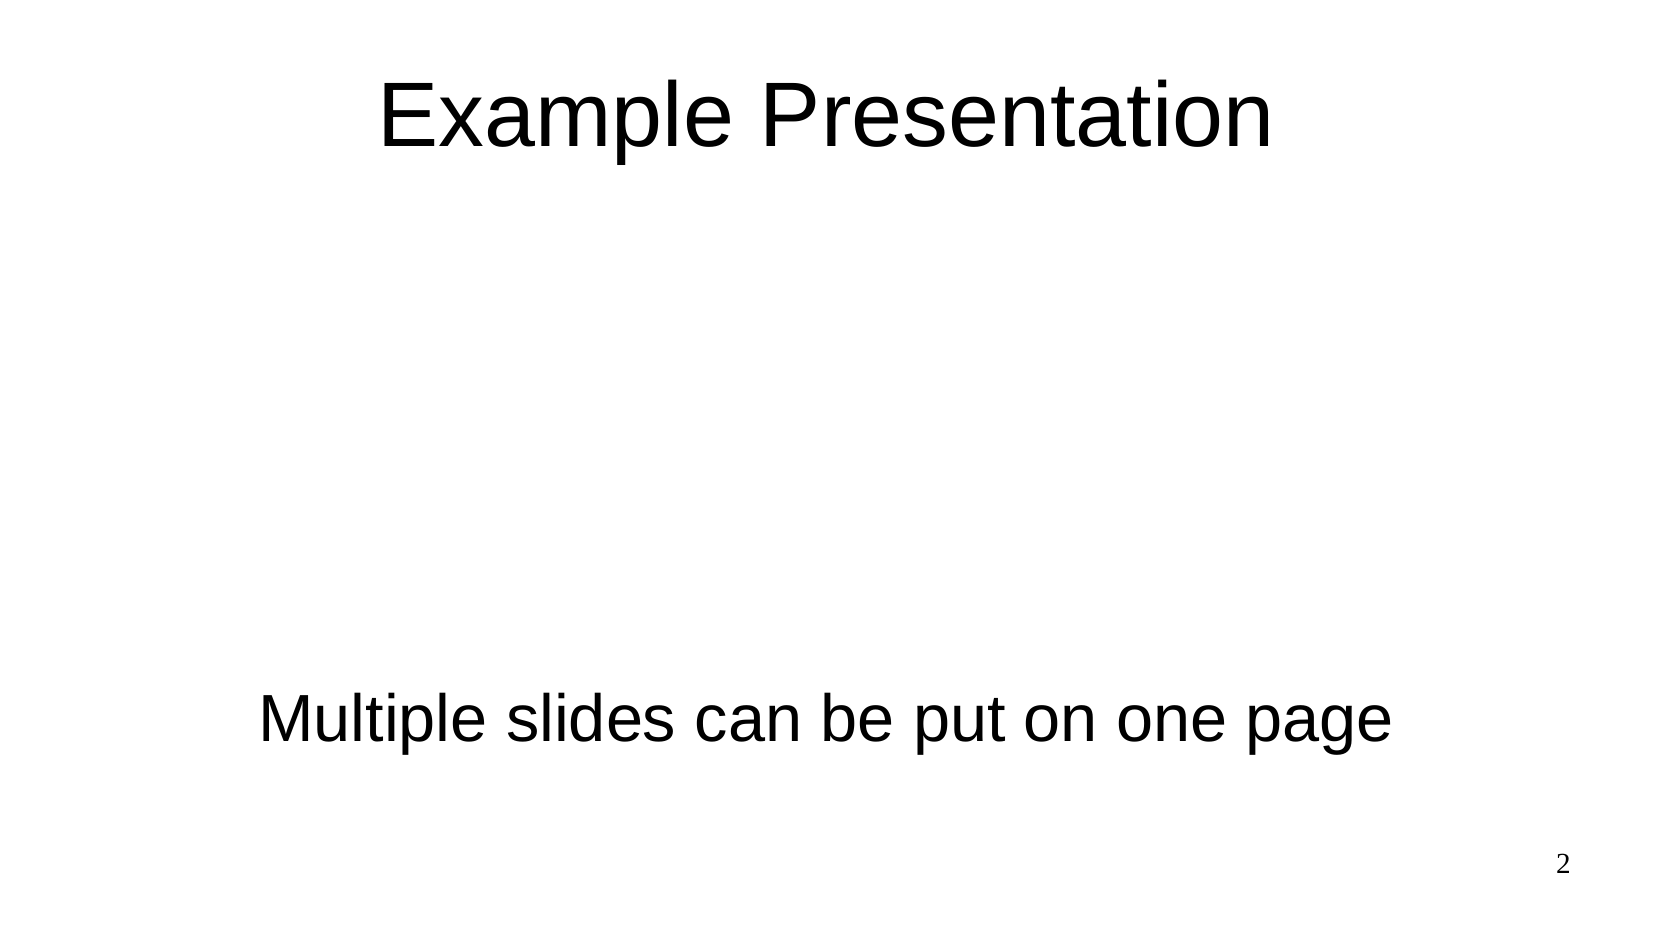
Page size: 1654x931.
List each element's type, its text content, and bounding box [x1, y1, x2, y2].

title Example Presentation [82, 37, 1571, 193]
subtitle Multiple slides can be put on one page [82, 679, 1571, 758]
